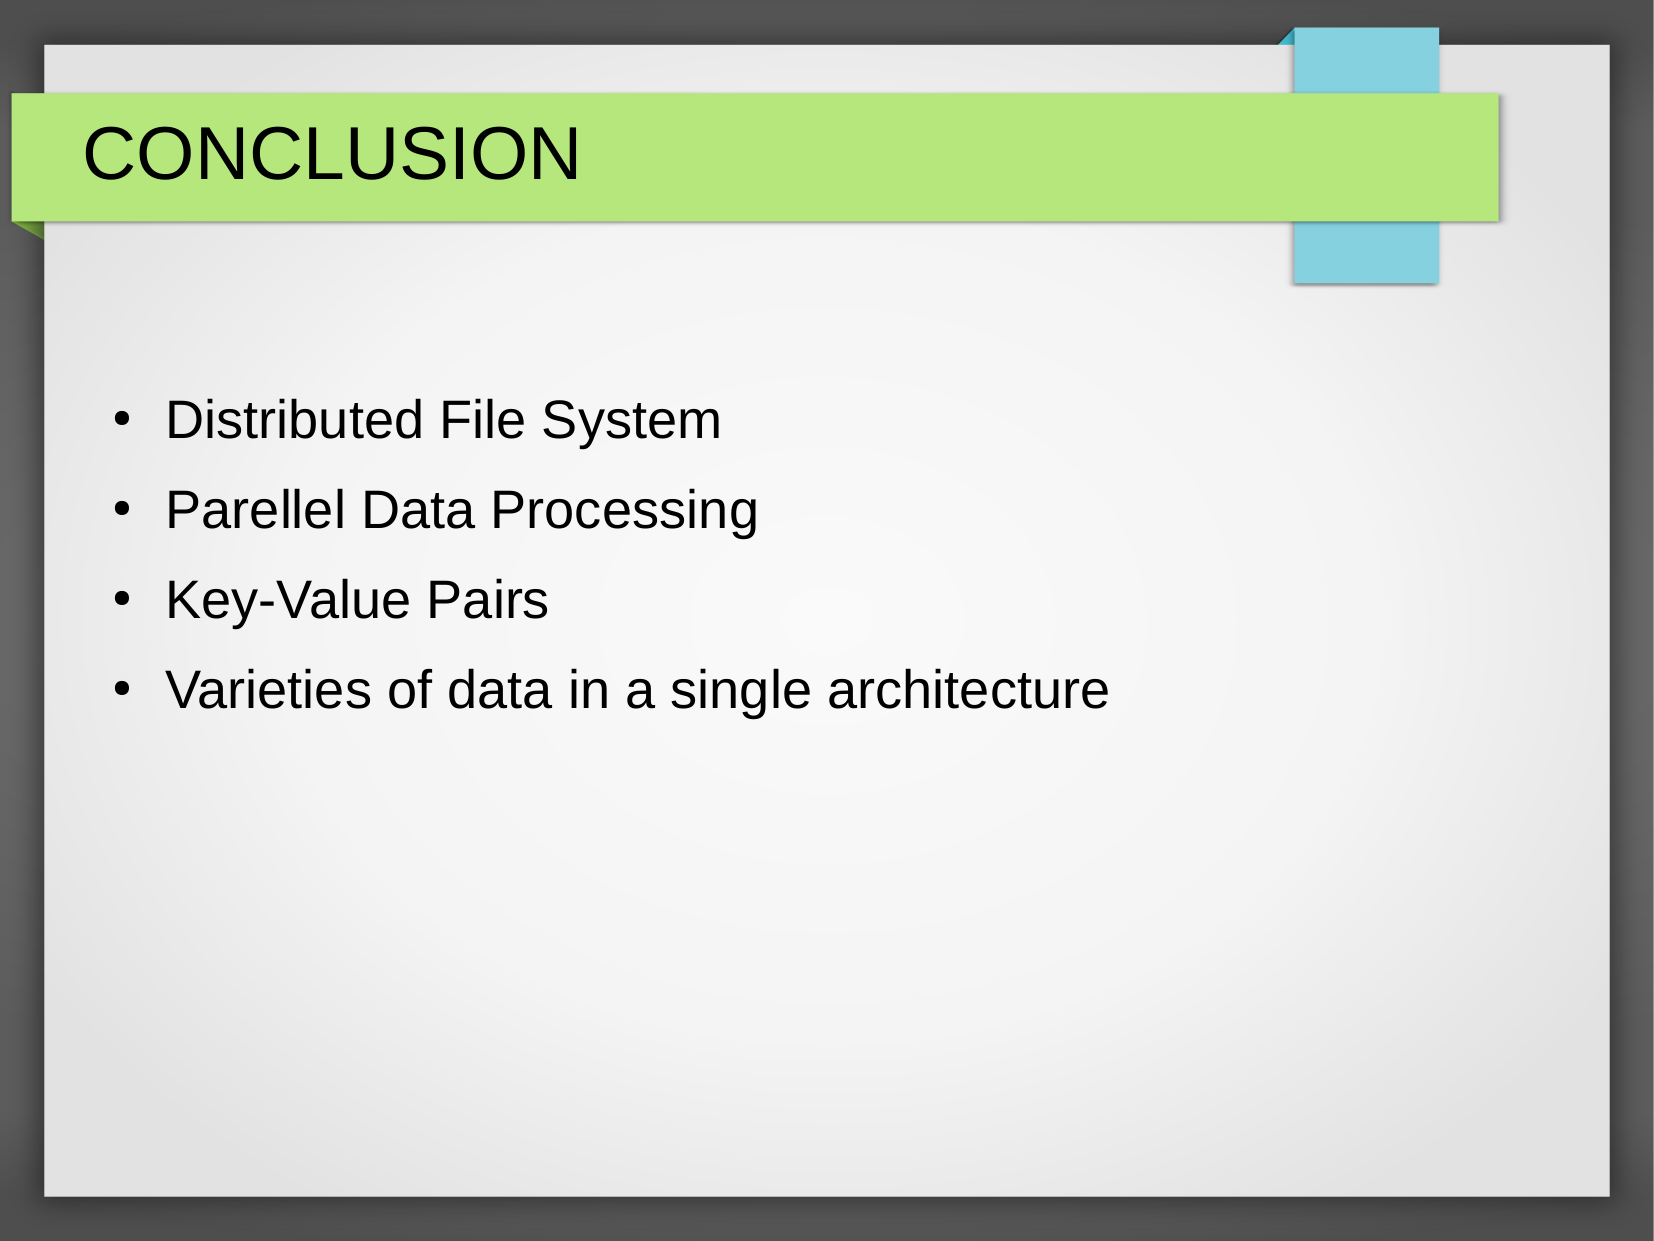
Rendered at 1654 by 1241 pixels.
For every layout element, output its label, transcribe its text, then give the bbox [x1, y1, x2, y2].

list Distributed File System Parellel Data Processing Key-Value Pairs Varieties of data in a single architecture [94, 389, 1583, 1109]
title CONCLUSION [82, 94, 1264, 213]
picture [0, 0, 1654, 1241]
